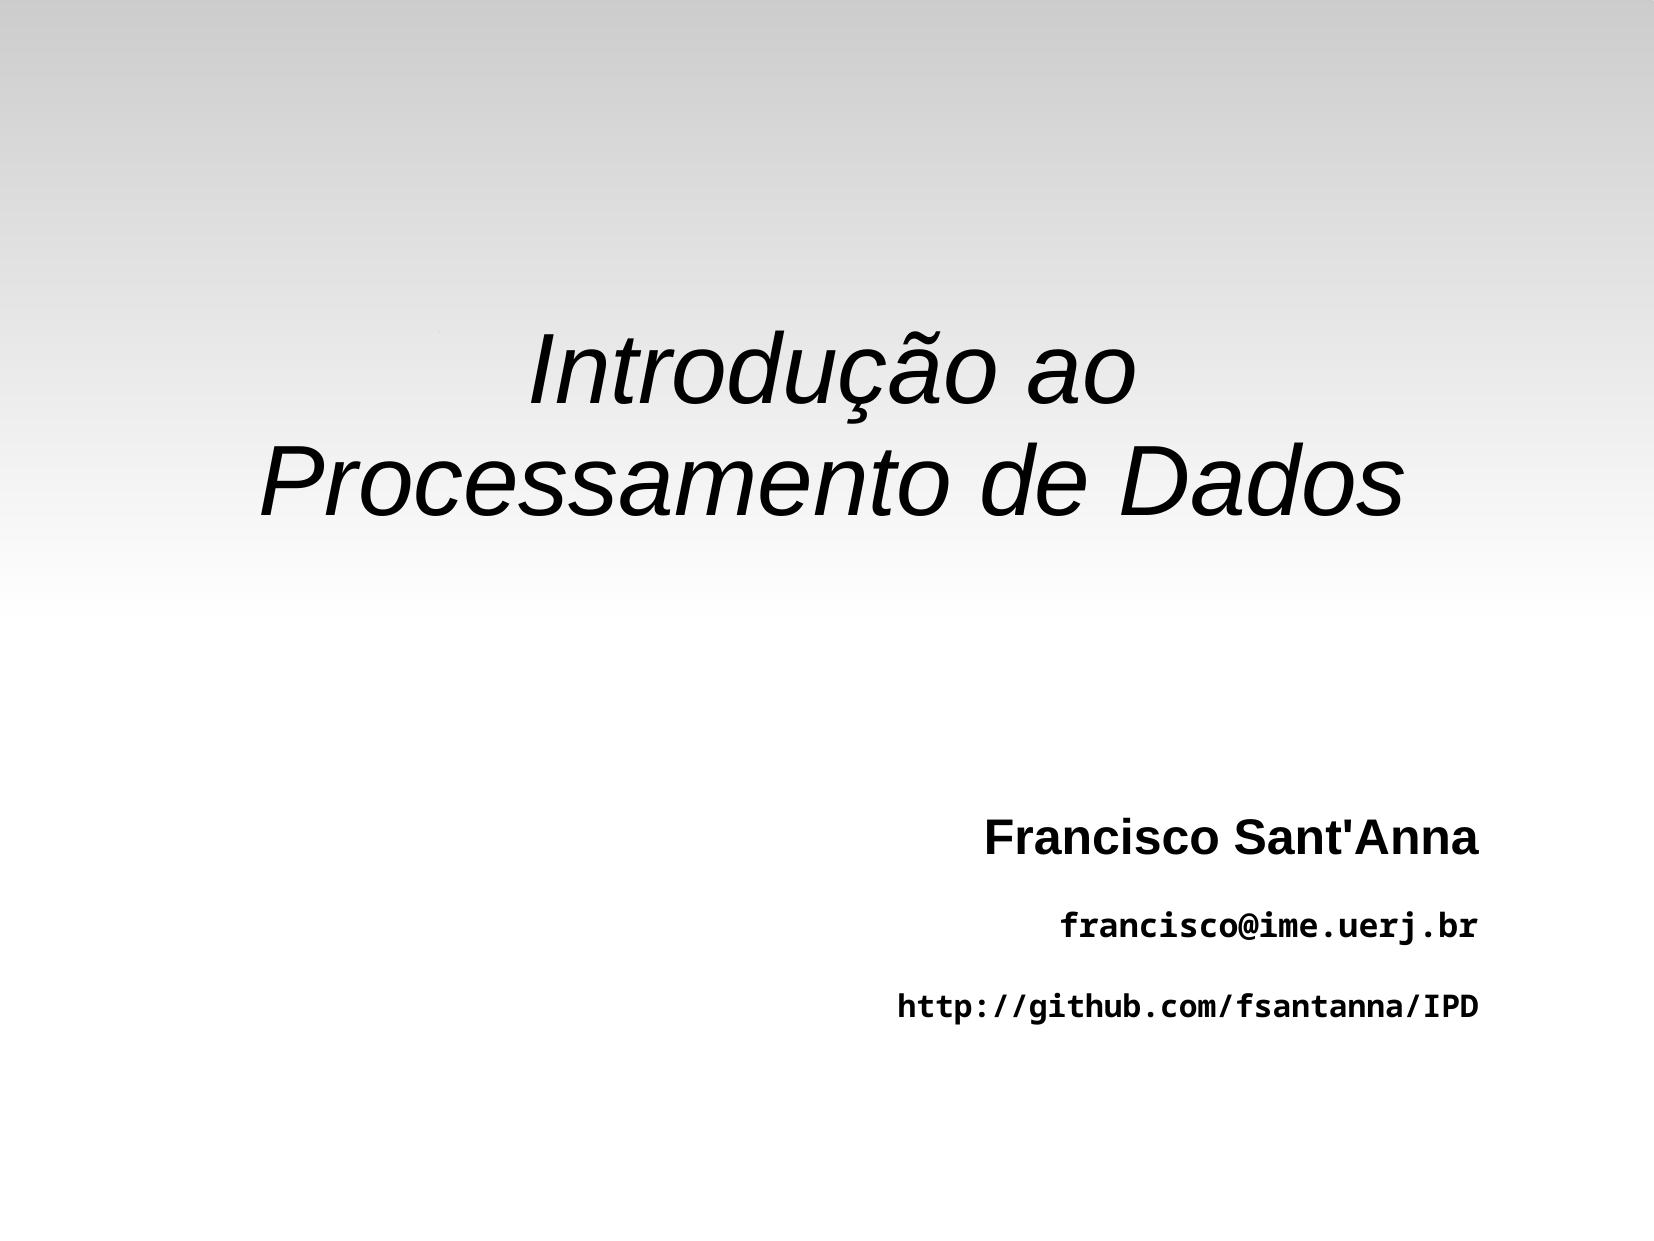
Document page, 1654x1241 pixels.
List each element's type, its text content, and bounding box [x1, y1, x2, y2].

text_box Francisco Sant'Anna francisco@ime.uerj.br http://github.com/fsantanna/IPD [882, 801, 1494, 1023]
subtitle Introdução ao Processamento de Dados [88, 283, 1577, 567]
